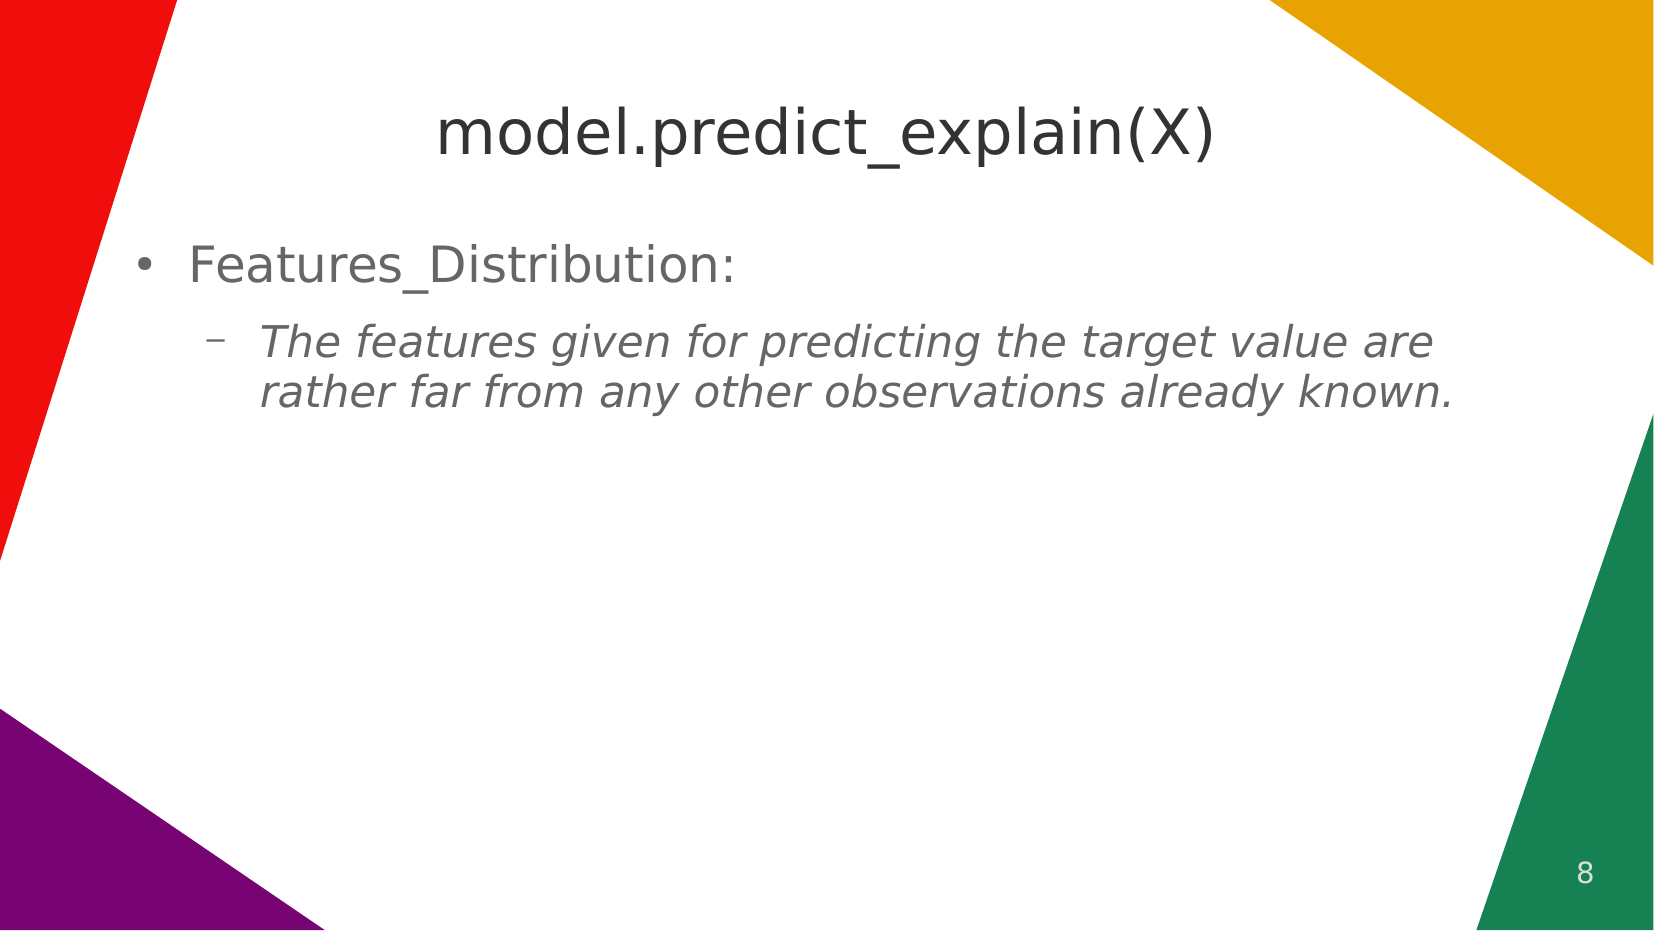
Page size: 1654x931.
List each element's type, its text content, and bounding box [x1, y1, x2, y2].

title model.predict_explain(X) [118, 59, 1536, 207]
list Features_Distribution: The features given for predicting the target value are rather far from any other observations already known. [118, 236, 1536, 827]
